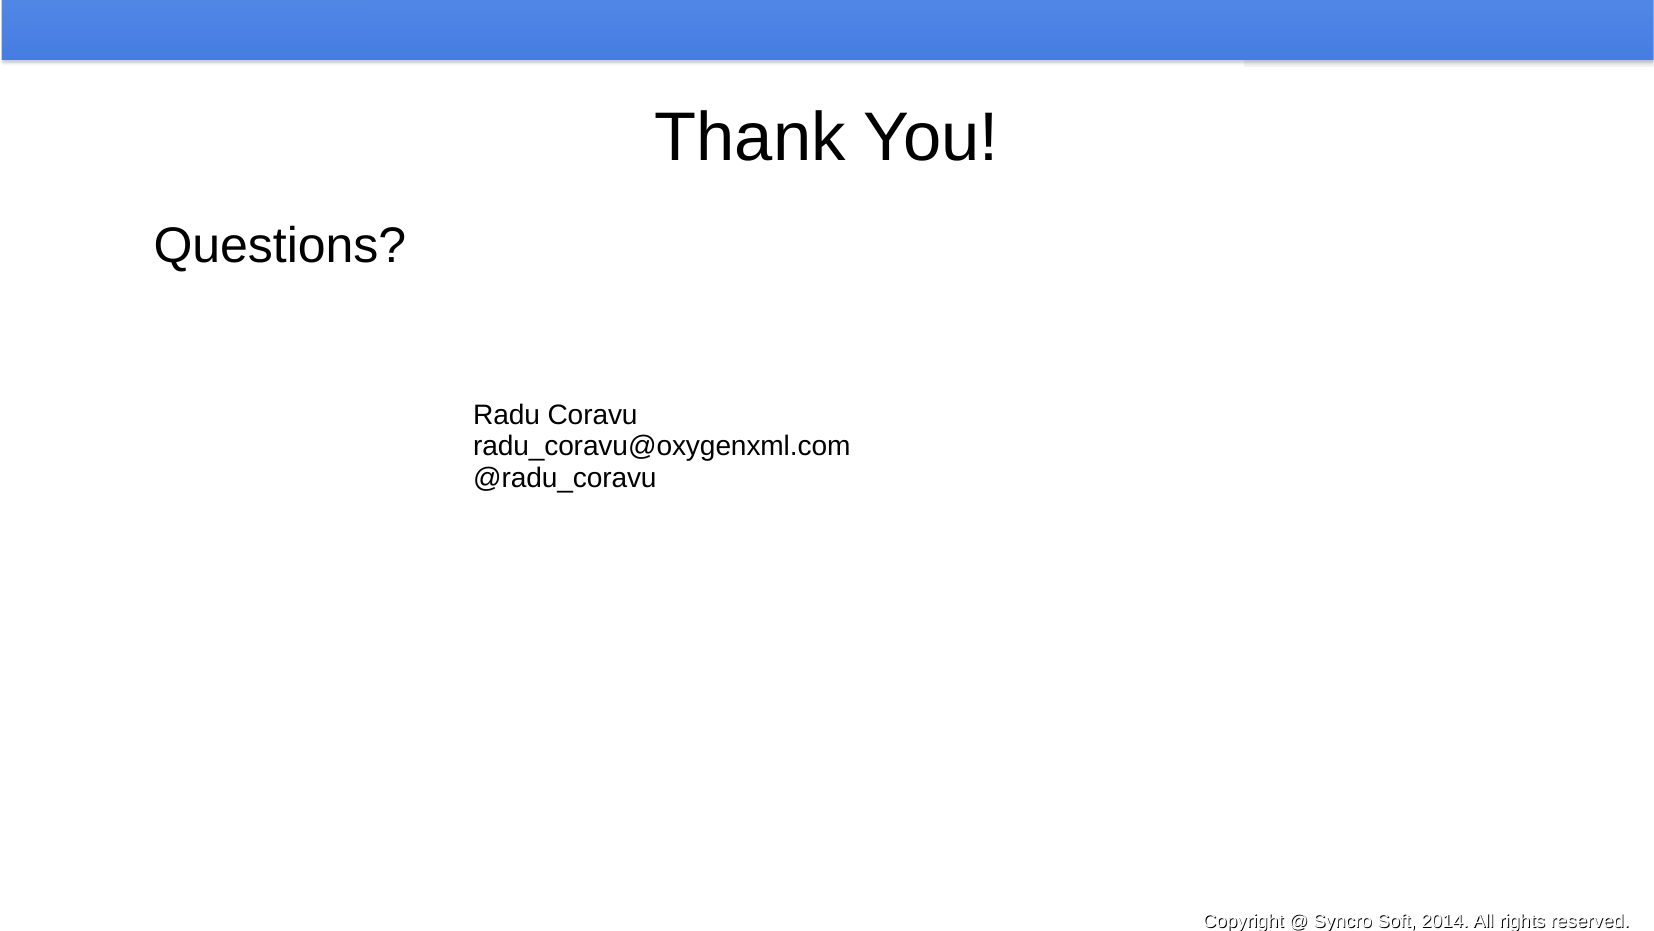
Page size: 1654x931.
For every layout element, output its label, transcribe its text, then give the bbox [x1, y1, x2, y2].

picture [1, 0, 1654, 67]
title Thank You! [82, 59, 1571, 215]
list Questions? [82, 217, 1571, 758]
